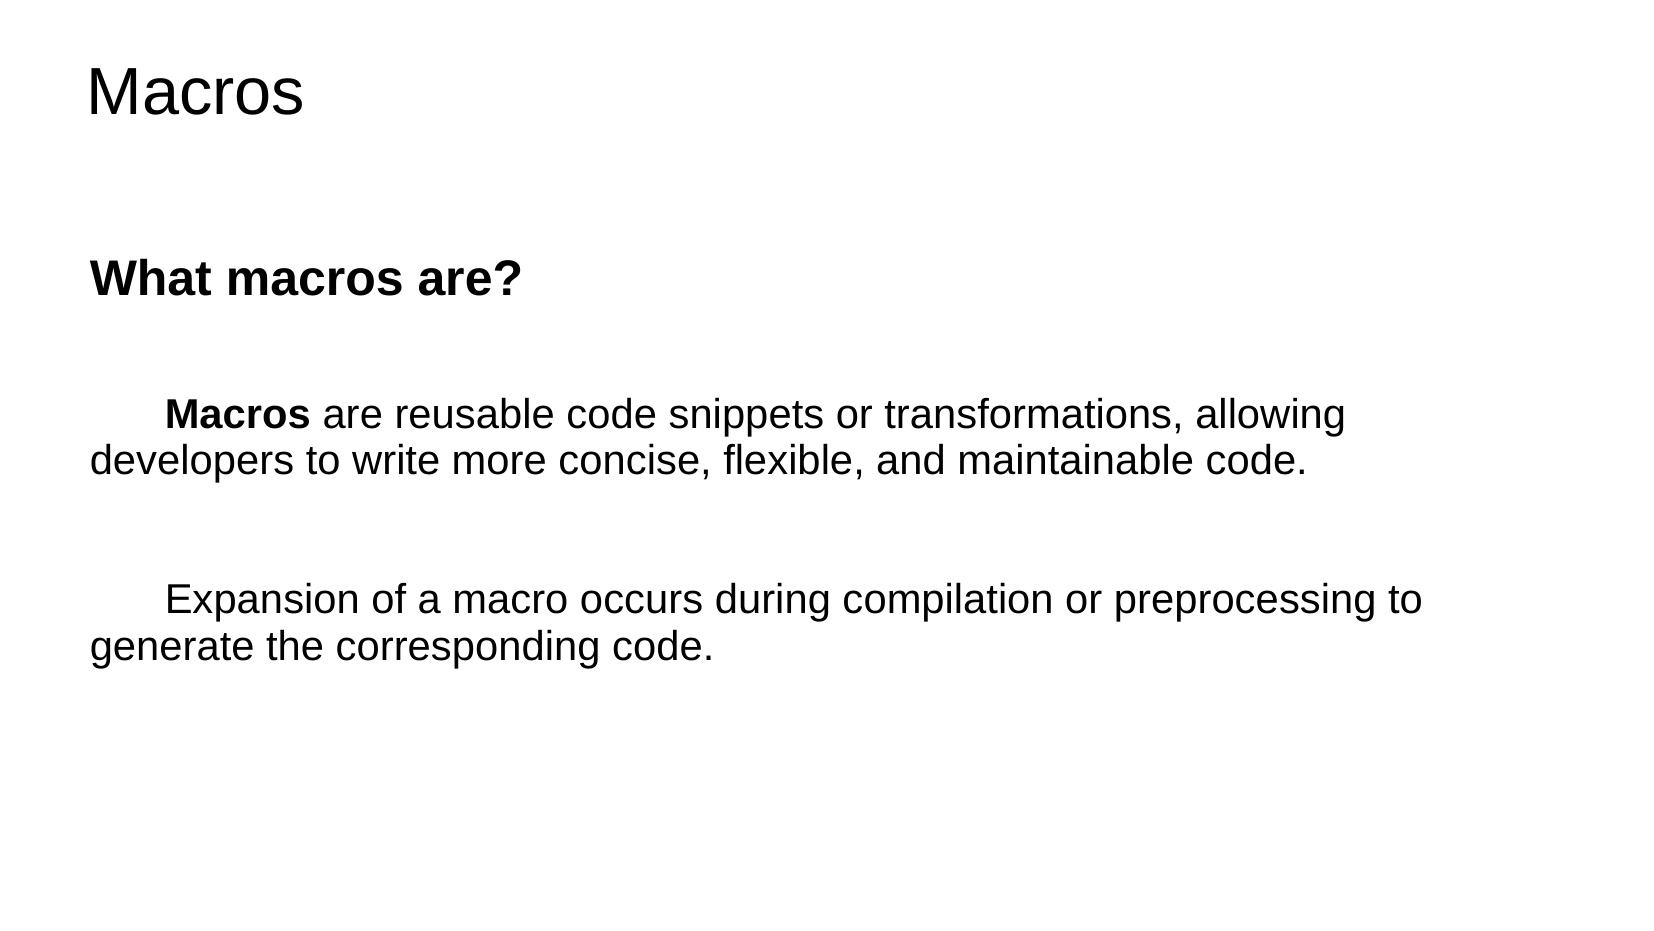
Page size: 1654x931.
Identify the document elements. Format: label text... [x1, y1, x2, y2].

title Macros [86, 32, 1576, 151]
text_box What macros are? Macros are reusable code snippets or transformations, allowing developers to write more concise, flexible, and maintainable code. Expansion of a macro occurs during compilation or preprocessing to generate the corresponding code. [75, 187, 1538, 677]
